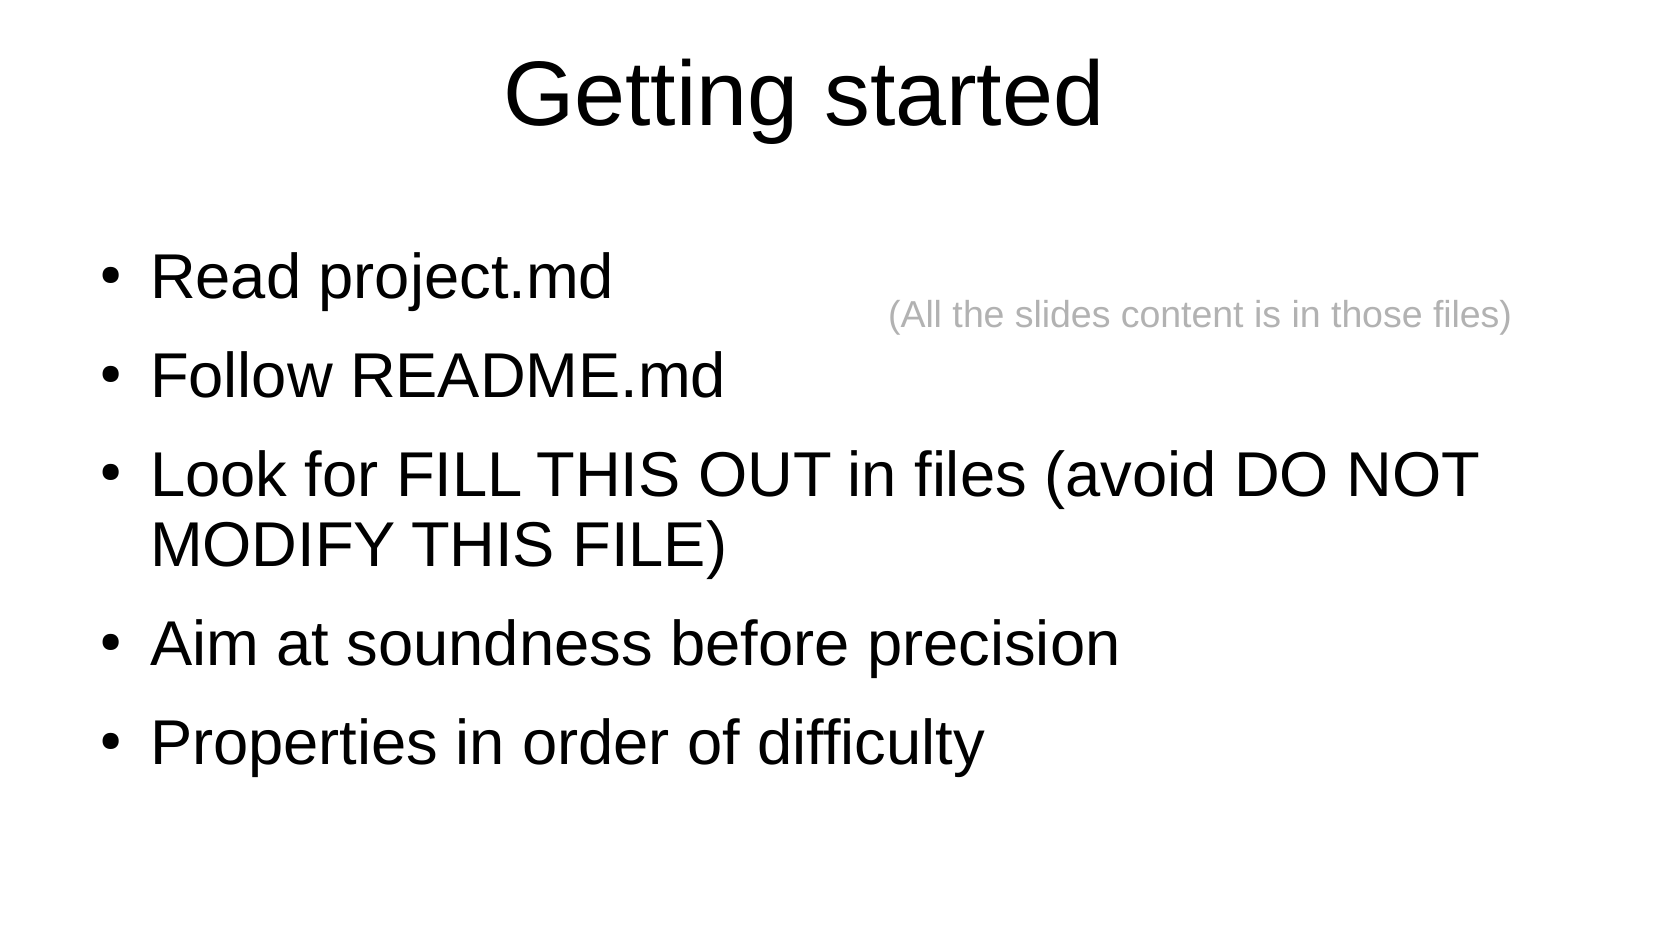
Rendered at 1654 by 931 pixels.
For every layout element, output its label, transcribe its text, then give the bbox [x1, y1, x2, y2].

title Getting started [82, 12, 1526, 177]
text_box (All the slides content is in those files) [873, 285, 1528, 343]
list Read project.md Follow README.md Look for FILL THIS OUT in files (avoid DO NOT MODIFY THIS FILE) Aim at soundness before precision Properties in order of difficulty [82, 241, 1571, 781]
